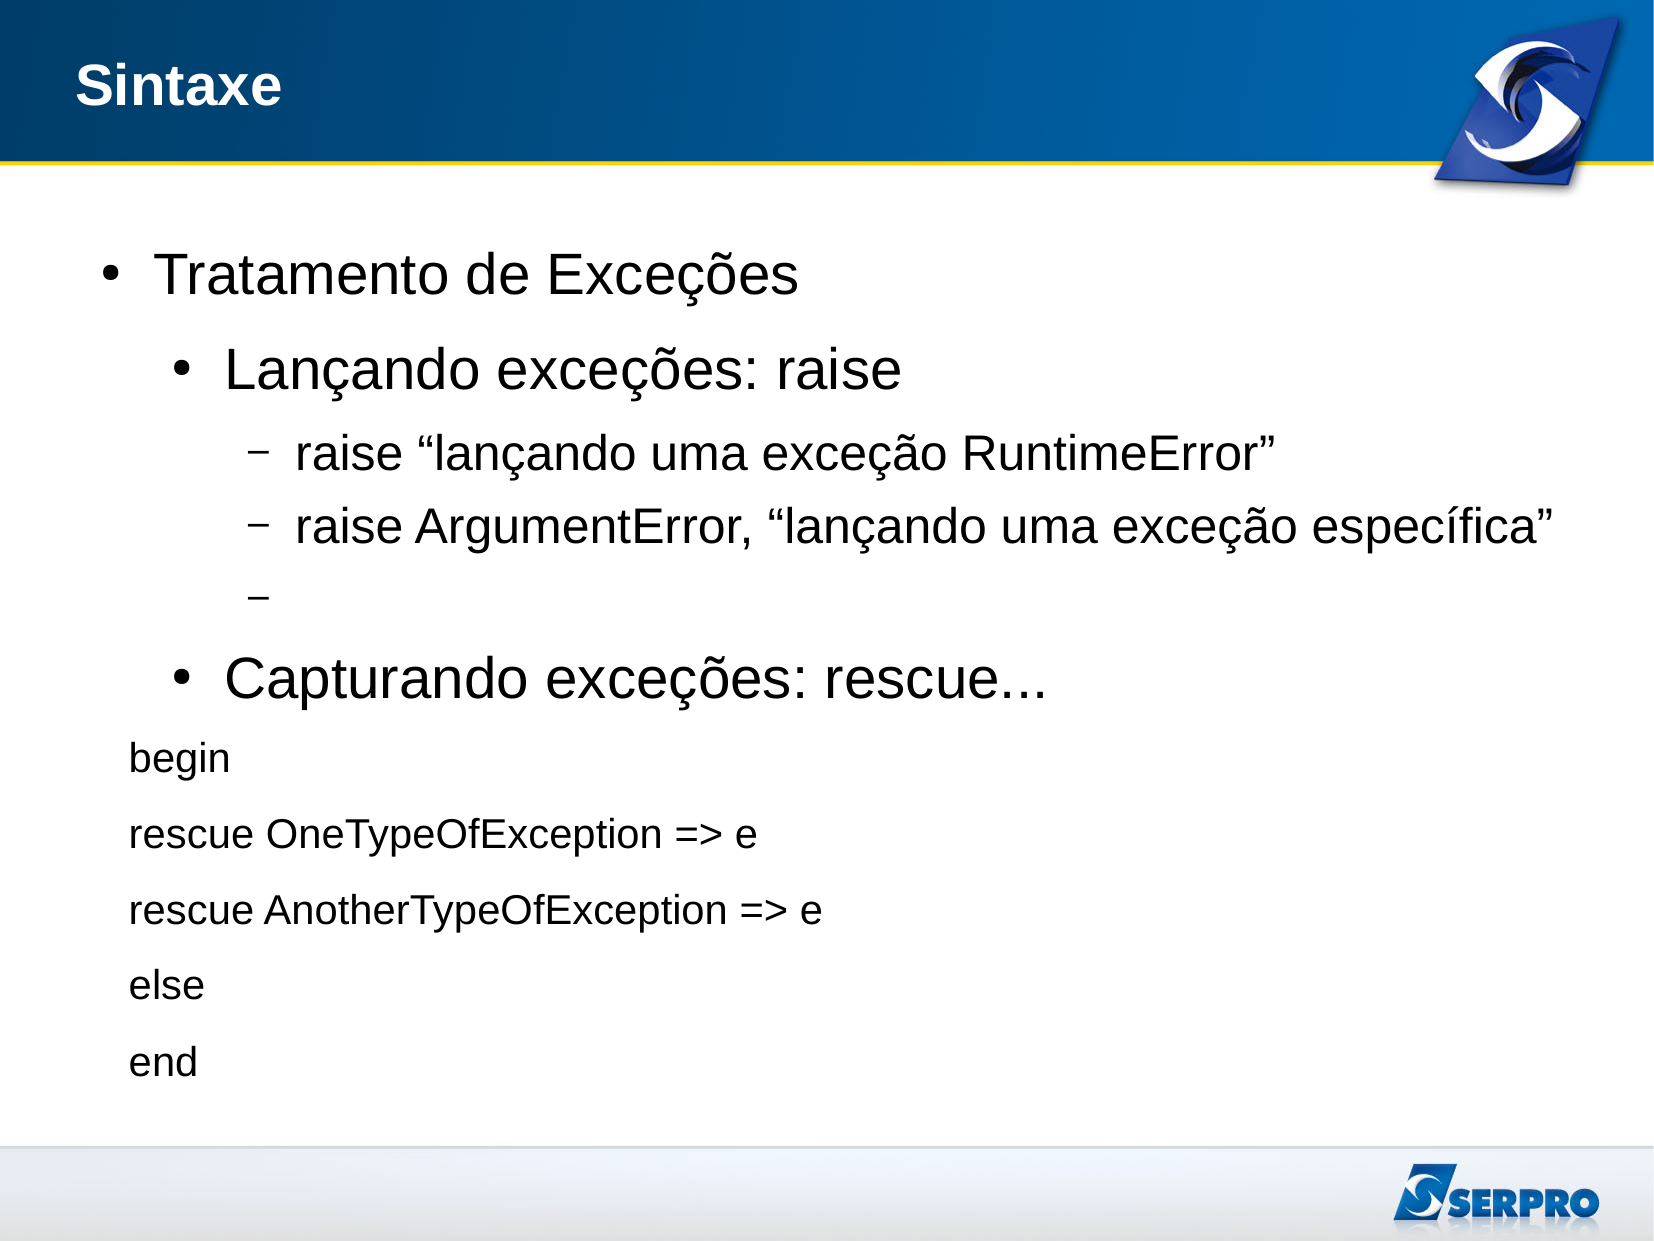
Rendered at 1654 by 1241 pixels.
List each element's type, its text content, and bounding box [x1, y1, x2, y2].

title Sintaxe [75, 41, 1434, 130]
picture [0, 0, 1654, 1241]
list Tratamento de Exceções Lançando exceções: raise raise “lançando uma exceção RuntimeError” raise ArgumentError, “lançando uma exceção específica” Capturando exceções: rescue... begin rescue OneTypeOfException => e rescue AnotherTypeOfException => e else end [82, 242, 1571, 1085]
